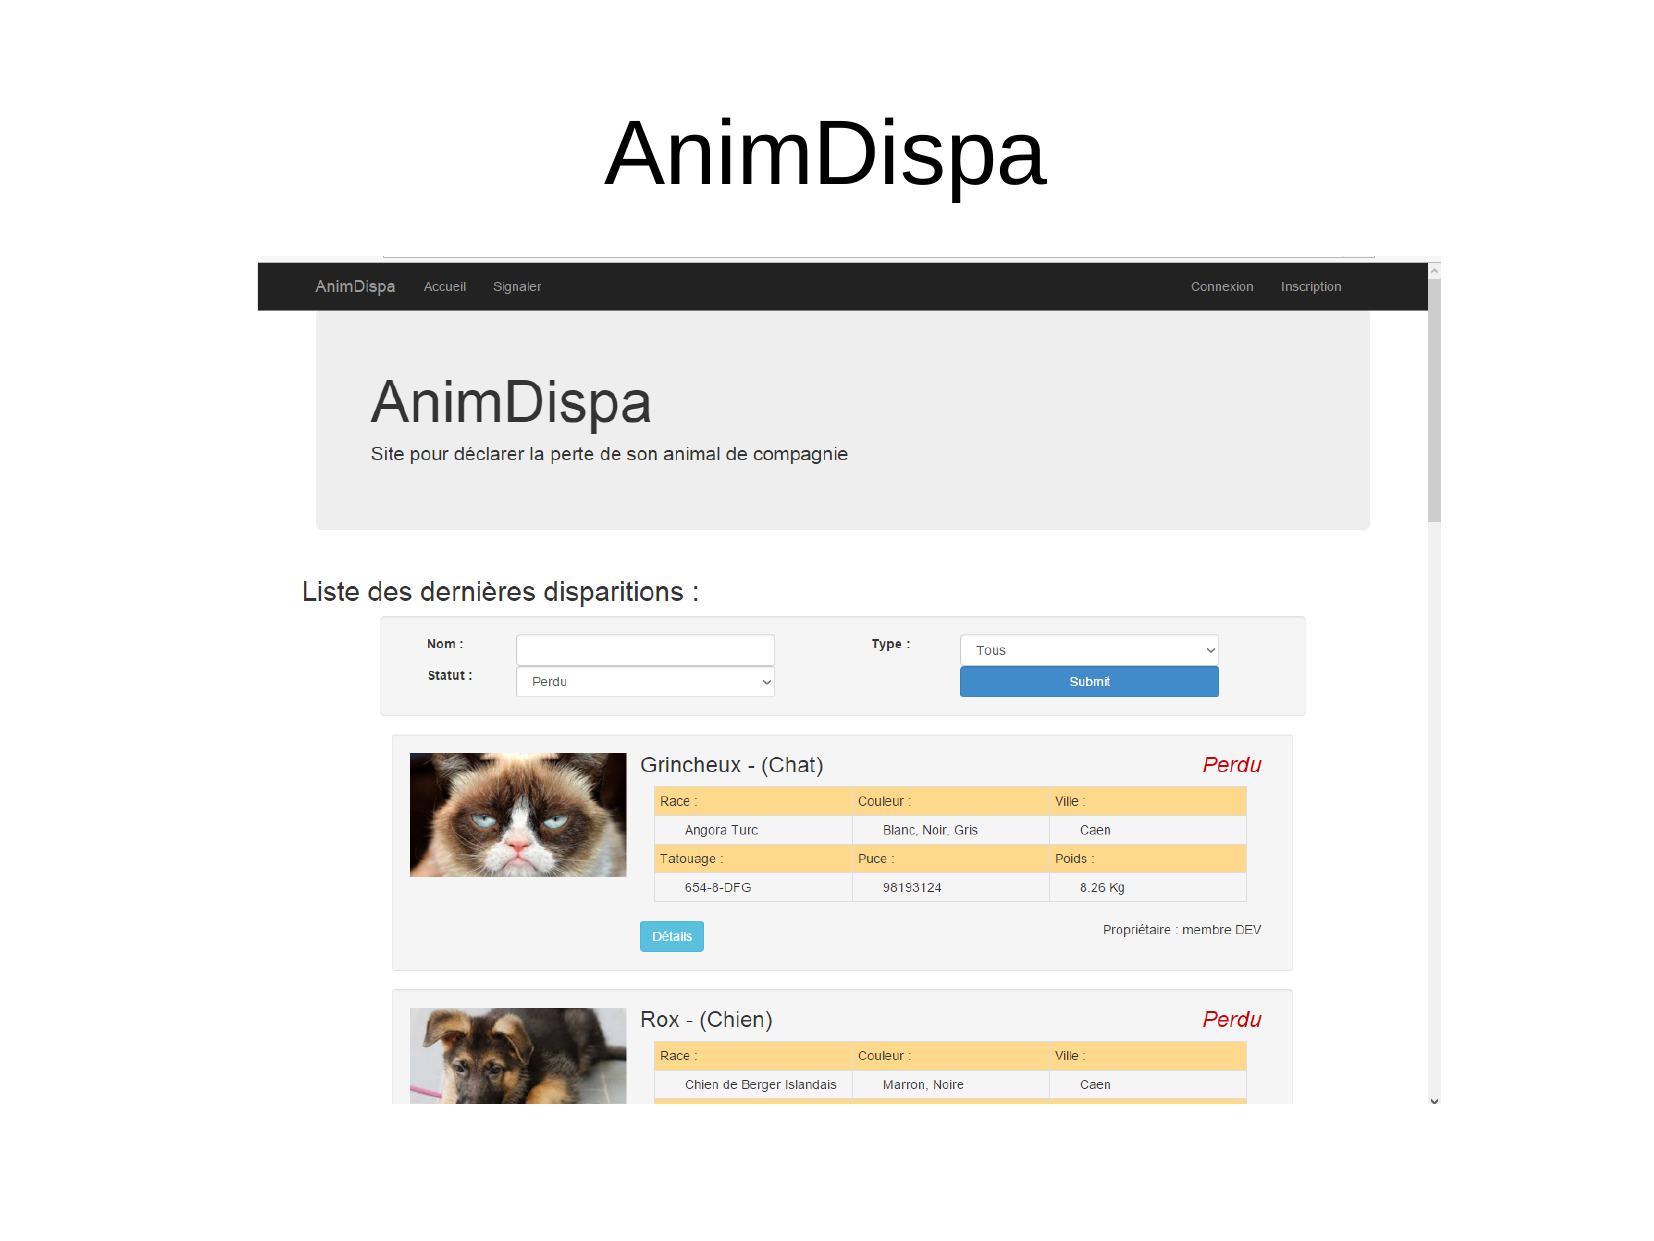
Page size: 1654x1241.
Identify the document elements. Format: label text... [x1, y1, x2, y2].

title AnimDispa [82, 49, 1571, 257]
picture [257, 256, 1441, 1104]
